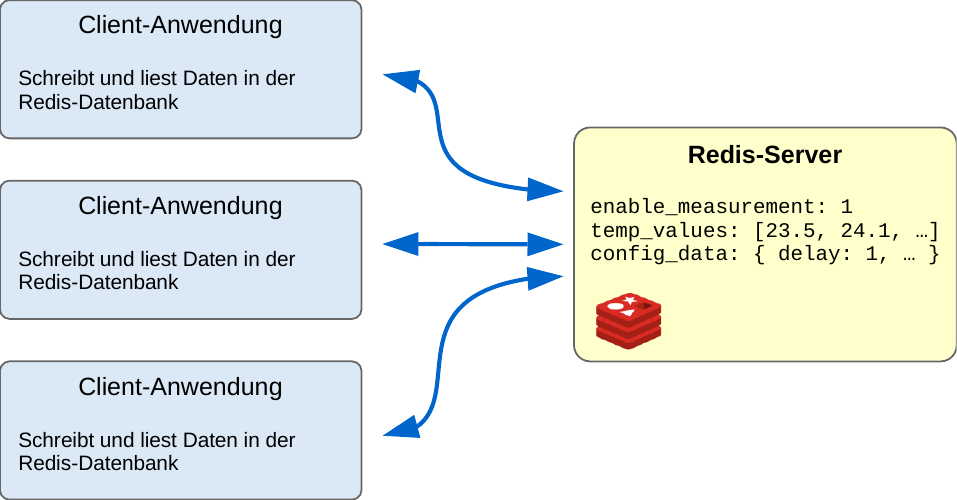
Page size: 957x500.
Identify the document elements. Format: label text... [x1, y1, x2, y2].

text_box Client-Anwendung Schreibt und liest Daten in der Redis-Datenbank [0, 180, 362, 319]
text_box Client-Anwendung Schreibt und liest Daten in der Redis-Datenbank [0, 0, 362, 139]
text_box Redis-Server enable_measurement: 1 temp_values: [23.5, 24.1, …] config_data: { delay: 1, … } [574, 127, 957, 362]
picture [595, 292, 662, 352]
text_box Client-Anwendung Schreibt und liest Daten in der Redis-Datenbank [0, 361, 362, 500]
